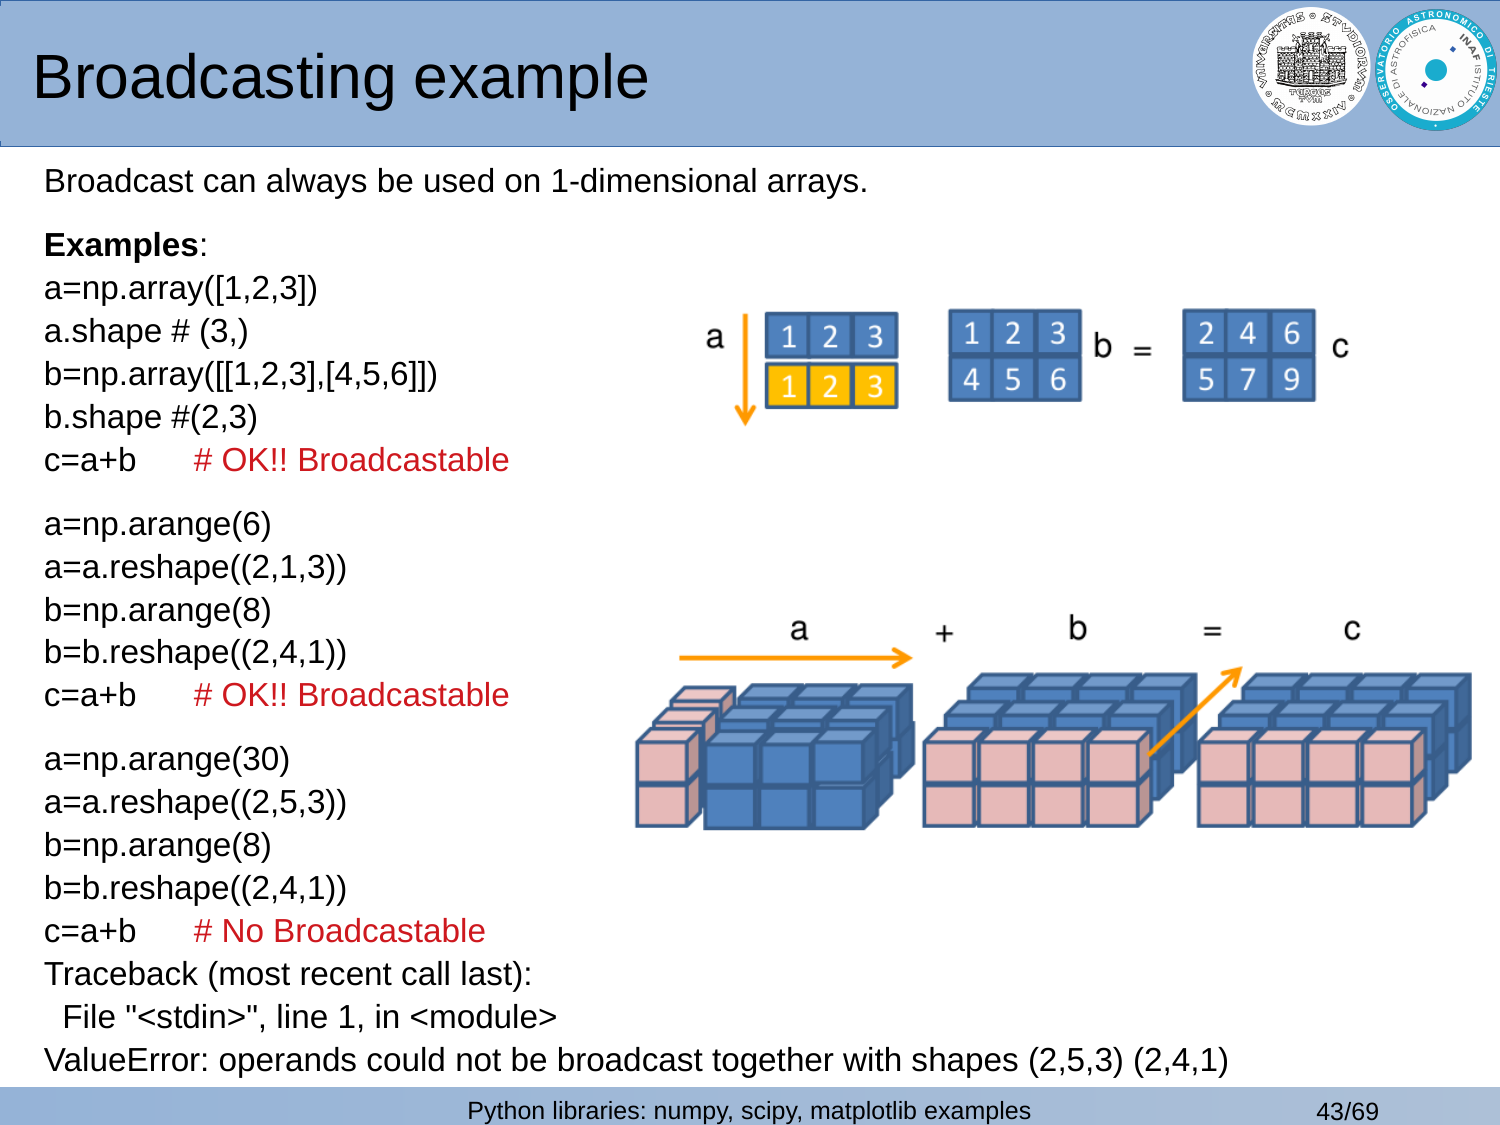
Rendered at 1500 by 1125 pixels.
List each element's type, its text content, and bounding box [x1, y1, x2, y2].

picture [1253, 0, 1500, 156]
text_box Broadcasting example [0, 5, 1253, 141]
list Broadcast can always be used on 1-dimensional arrays. Examples: a=np.array([1,2,3]) a.shape # (3,) b=np.array([[1,2,3],[4,5,6]]) b.shape #(2,3) c=a+b # OK!! Broadcastable a=np.arange(6) a=a.reshape((2,1,3)) b=np.arange(8) b=b.reshape((2,4,1)) c=a+b # OK!! Broadcastable a=np.arange(30) a=a.reshape((2,5,3)) b=np.arange(8) b=b.reshape((2,4,1)) c=a+b # No Broadcastable Traceback (most recent call last): File "<stdin>", line 1, in <module> ValueError: operands could not be broadcast together with shapes (2,5,3) (2,4,1) [29, 151, 1479, 1031]
picture [619, 300, 1479, 854]
